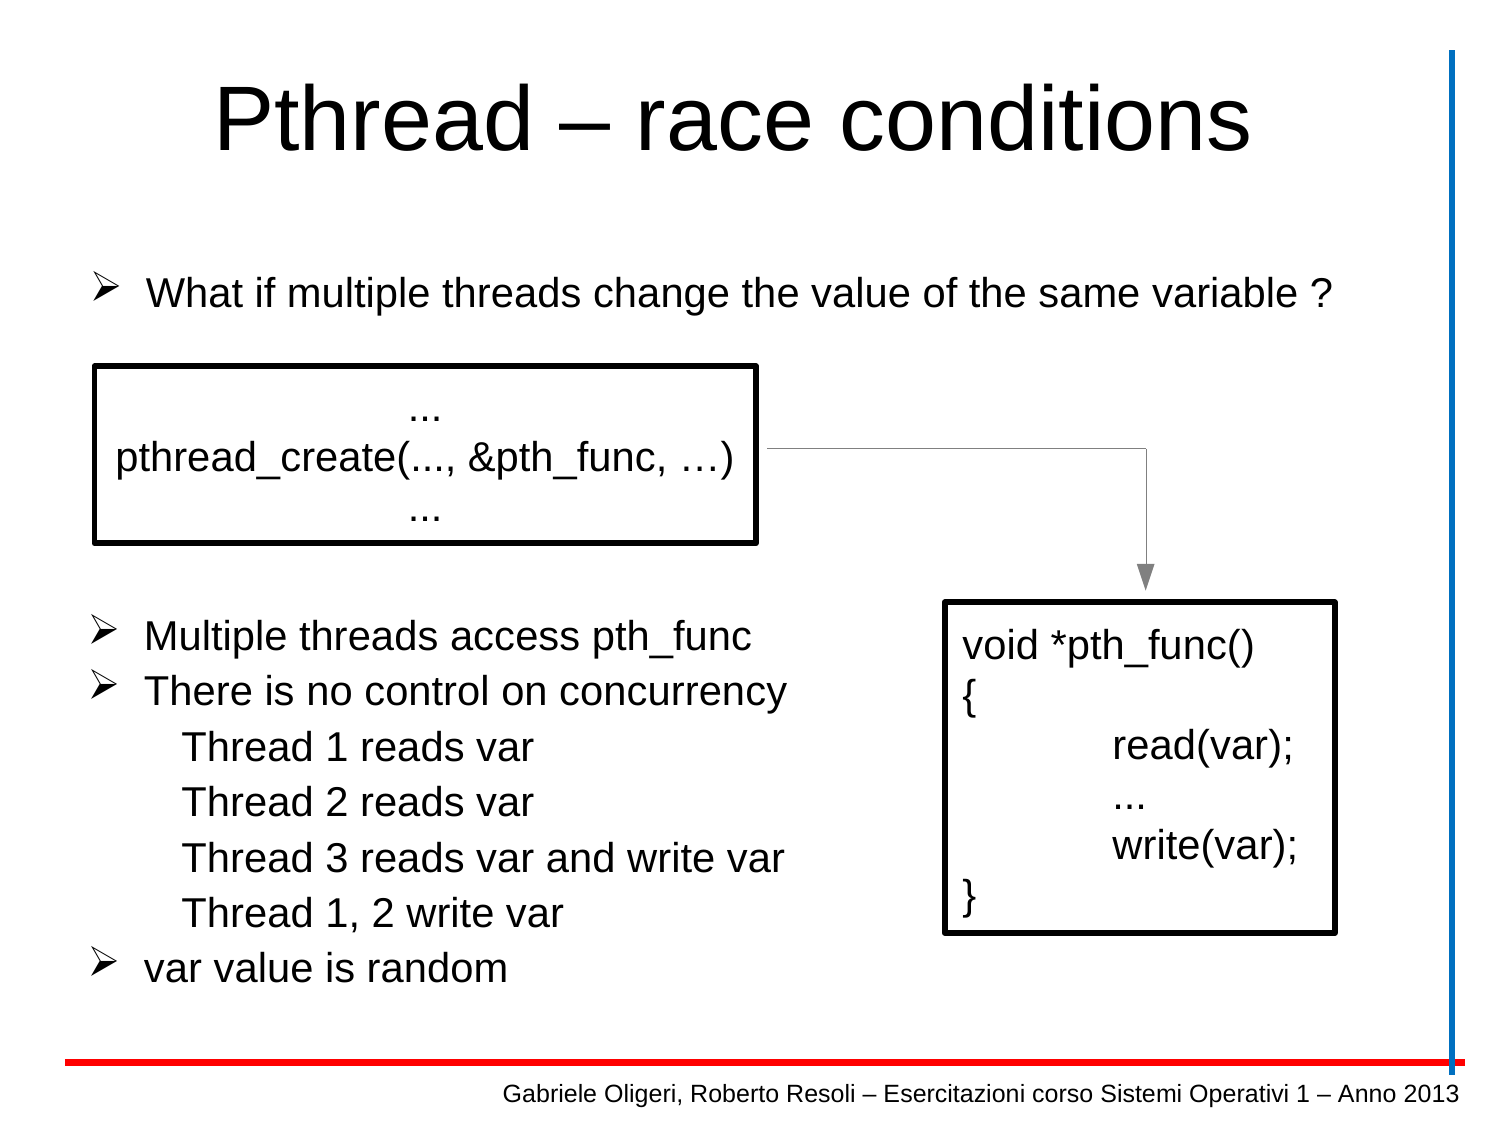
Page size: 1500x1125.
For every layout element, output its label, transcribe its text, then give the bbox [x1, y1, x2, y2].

list What if multiple threads change the value of the same variable ? [74, 264, 1400, 436]
text_box ... pthread_create(..., &pth_func, …) ... [94, 366, 756, 544]
title Pthread – race conditions [0, 49, 1468, 177]
text_box void *pth_func() { read(var); ... write(var); } [944, 602, 1335, 934]
text_box Multiple threads access pth_func There is no control on concurrency Thread 1 reads var Thread 2 reads var Thread 3 reads var and write var Thread 1, 2 write var var value is random [87, 614, 898, 1016]
